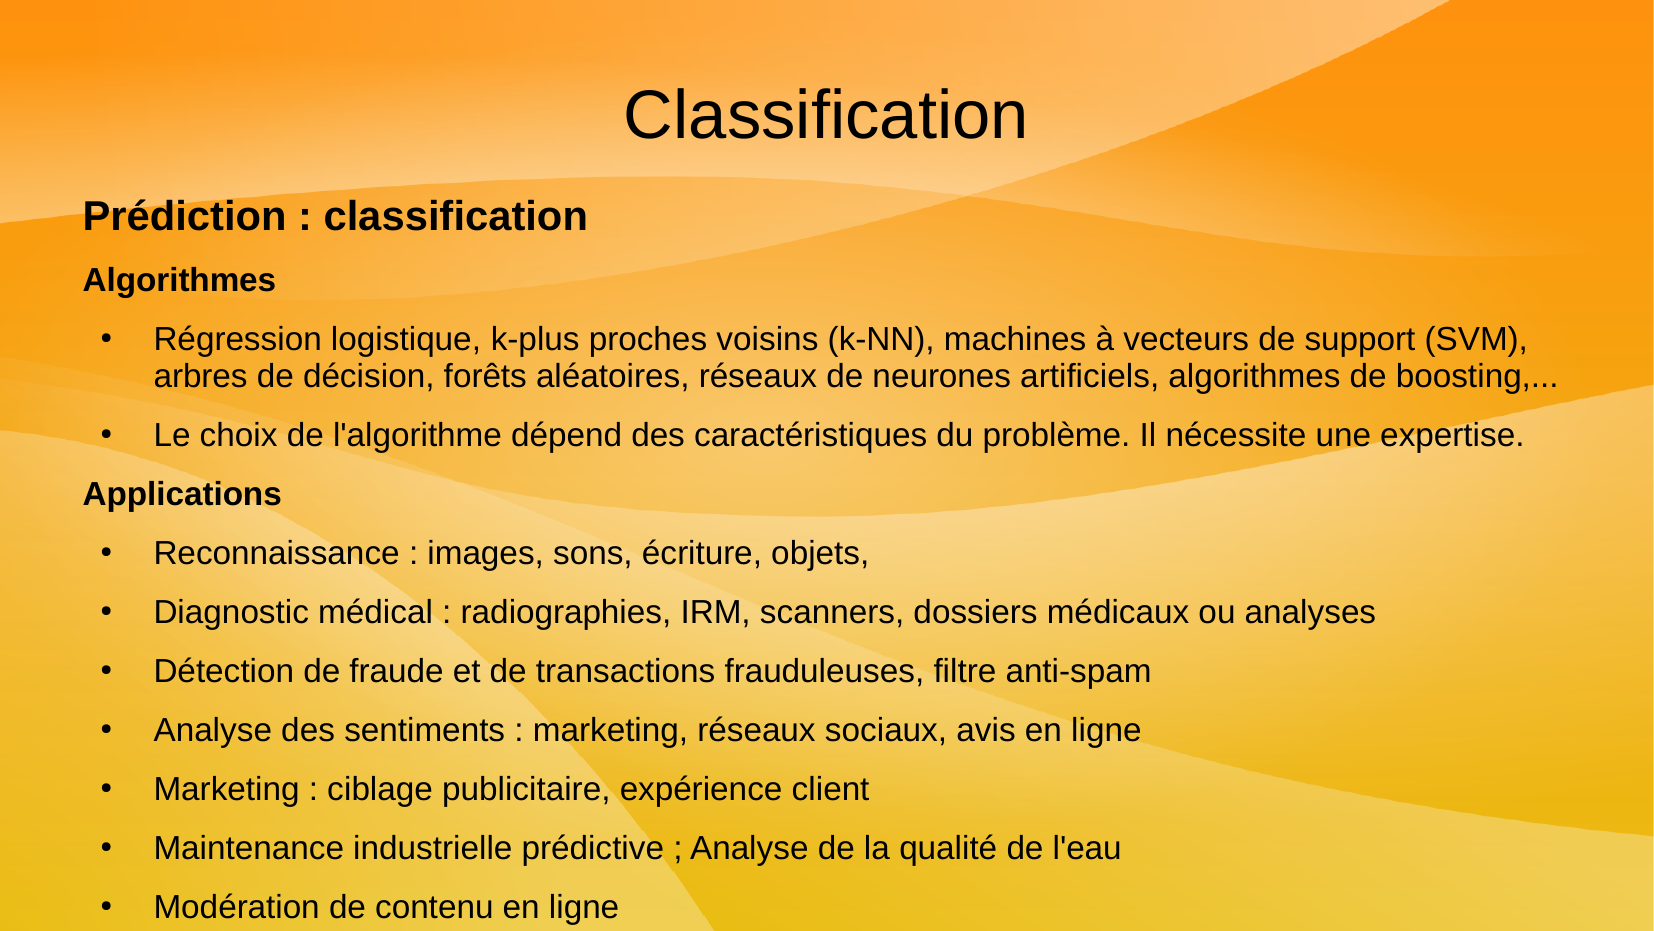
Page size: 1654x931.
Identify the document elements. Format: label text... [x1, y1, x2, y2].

list Prédiction : classification Algorithmes Régression logistique, k-plus proches voisins (k-NN), machines à vecteurs de support (SVM), arbres de décision, forêts aléatoires, réseaux de neurones artificiels, algorithmes de boosting,... Le choix de l'algorithme dépend des caractéristiques du problème. Il nécessite une expertise. Applications Reconnaissance : images, sons, écriture, objets, Diagnostic médical : radiographies, IRM, scanners, dossiers médicaux ou analyses Détection de fraude et de transactions frauduleuses, filtre anti-spam Analyse des sentiments : marketing, réseaux sociaux, avis en ligne Marketing : ciblage publicitaire, expérience client Maintenance industrielle prédictive ; Analyse de la qualité de l'eau Modération de contenu en ligne [82, 192, 1571, 926]
picture [0, 0, 1654, 931]
title Classification [82, 37, 1571, 192]
